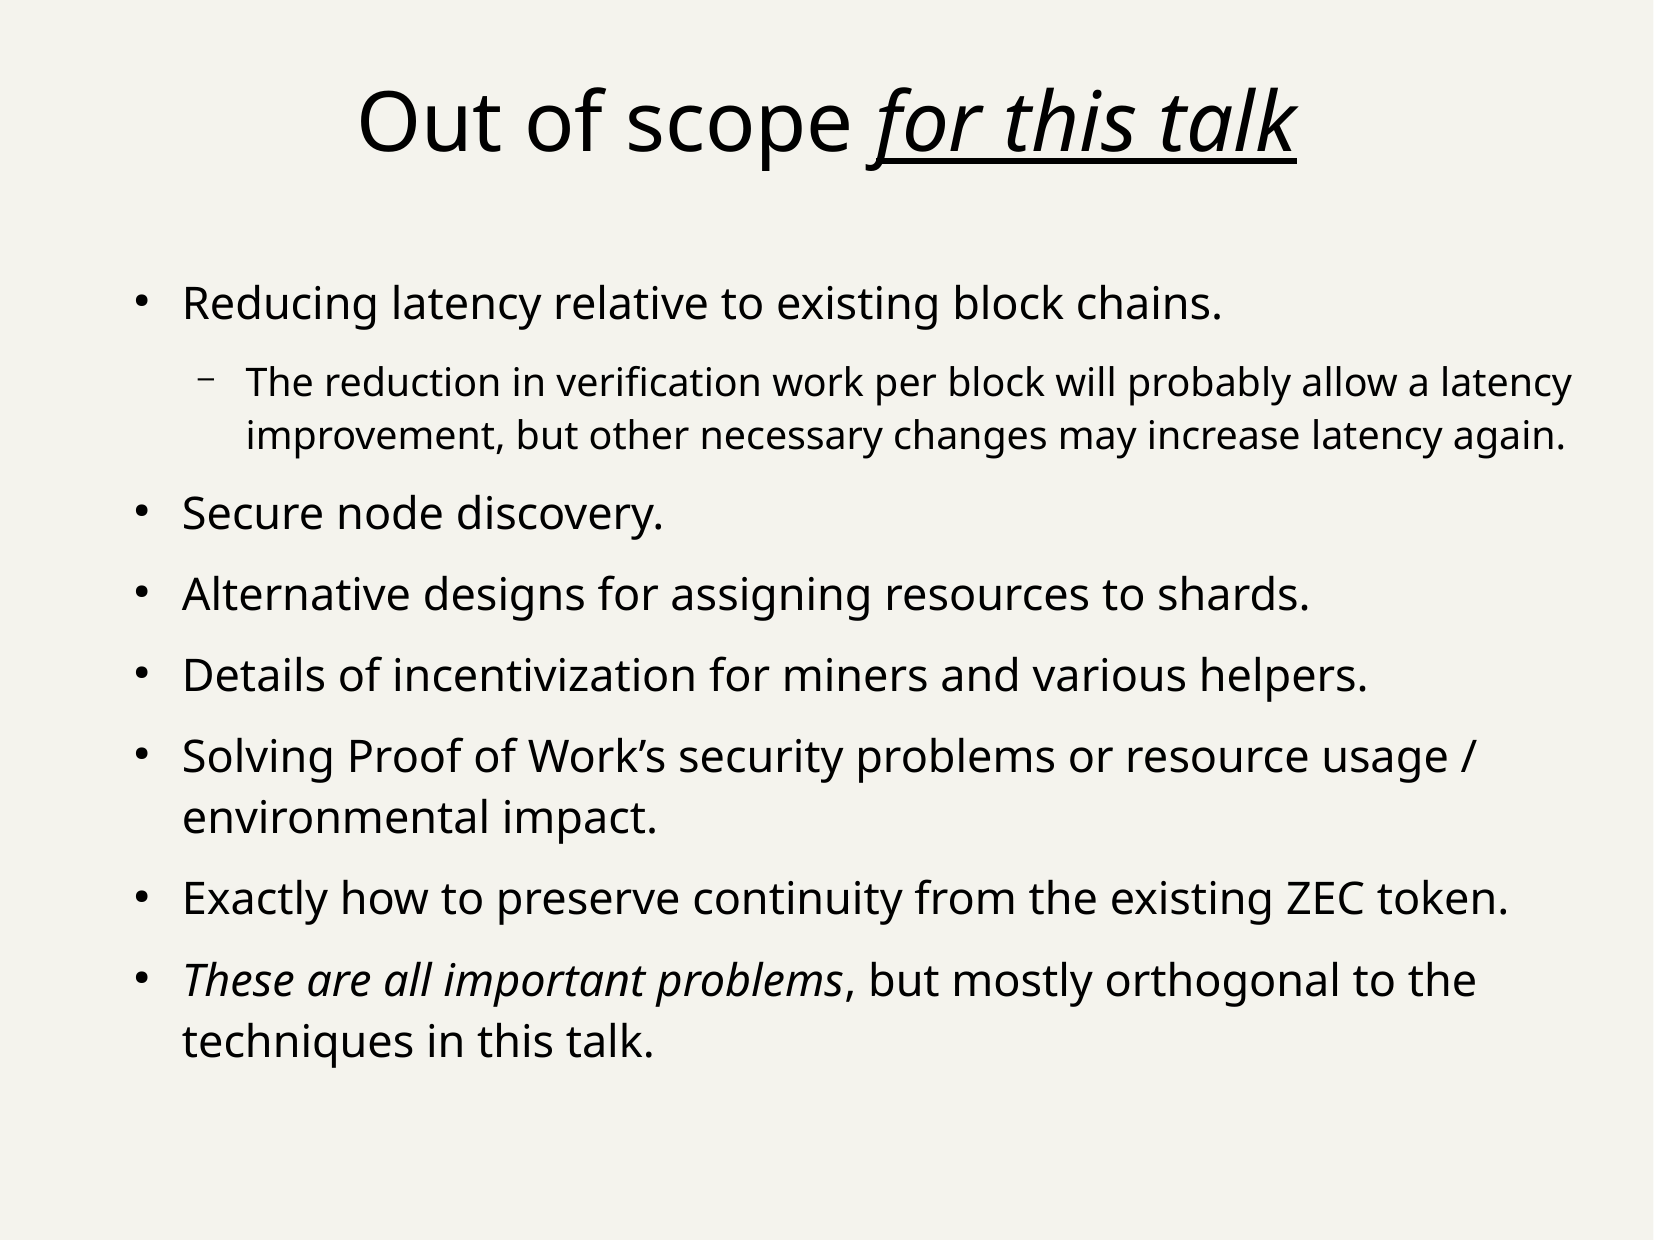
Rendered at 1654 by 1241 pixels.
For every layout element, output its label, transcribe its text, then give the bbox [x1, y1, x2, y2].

title Out of scope for this talk [82, 49, 1571, 189]
list Reducing latency relative to existing block chains. The reduction in verification work per block will probably allow a latency improvement, but other necessary changes may increase latency again. Secure node discovery. Alternative designs for assigning resources to shards. Details of incentivization for miners and various helpers. Solving Proof of Work’s security problems or resource usage / environmental impact. Exactly how to preserve continuity from the existing ZEC token. These are all important problems, but mostly orthogonal to the techniques in this talk. [118, 271, 1583, 1123]
